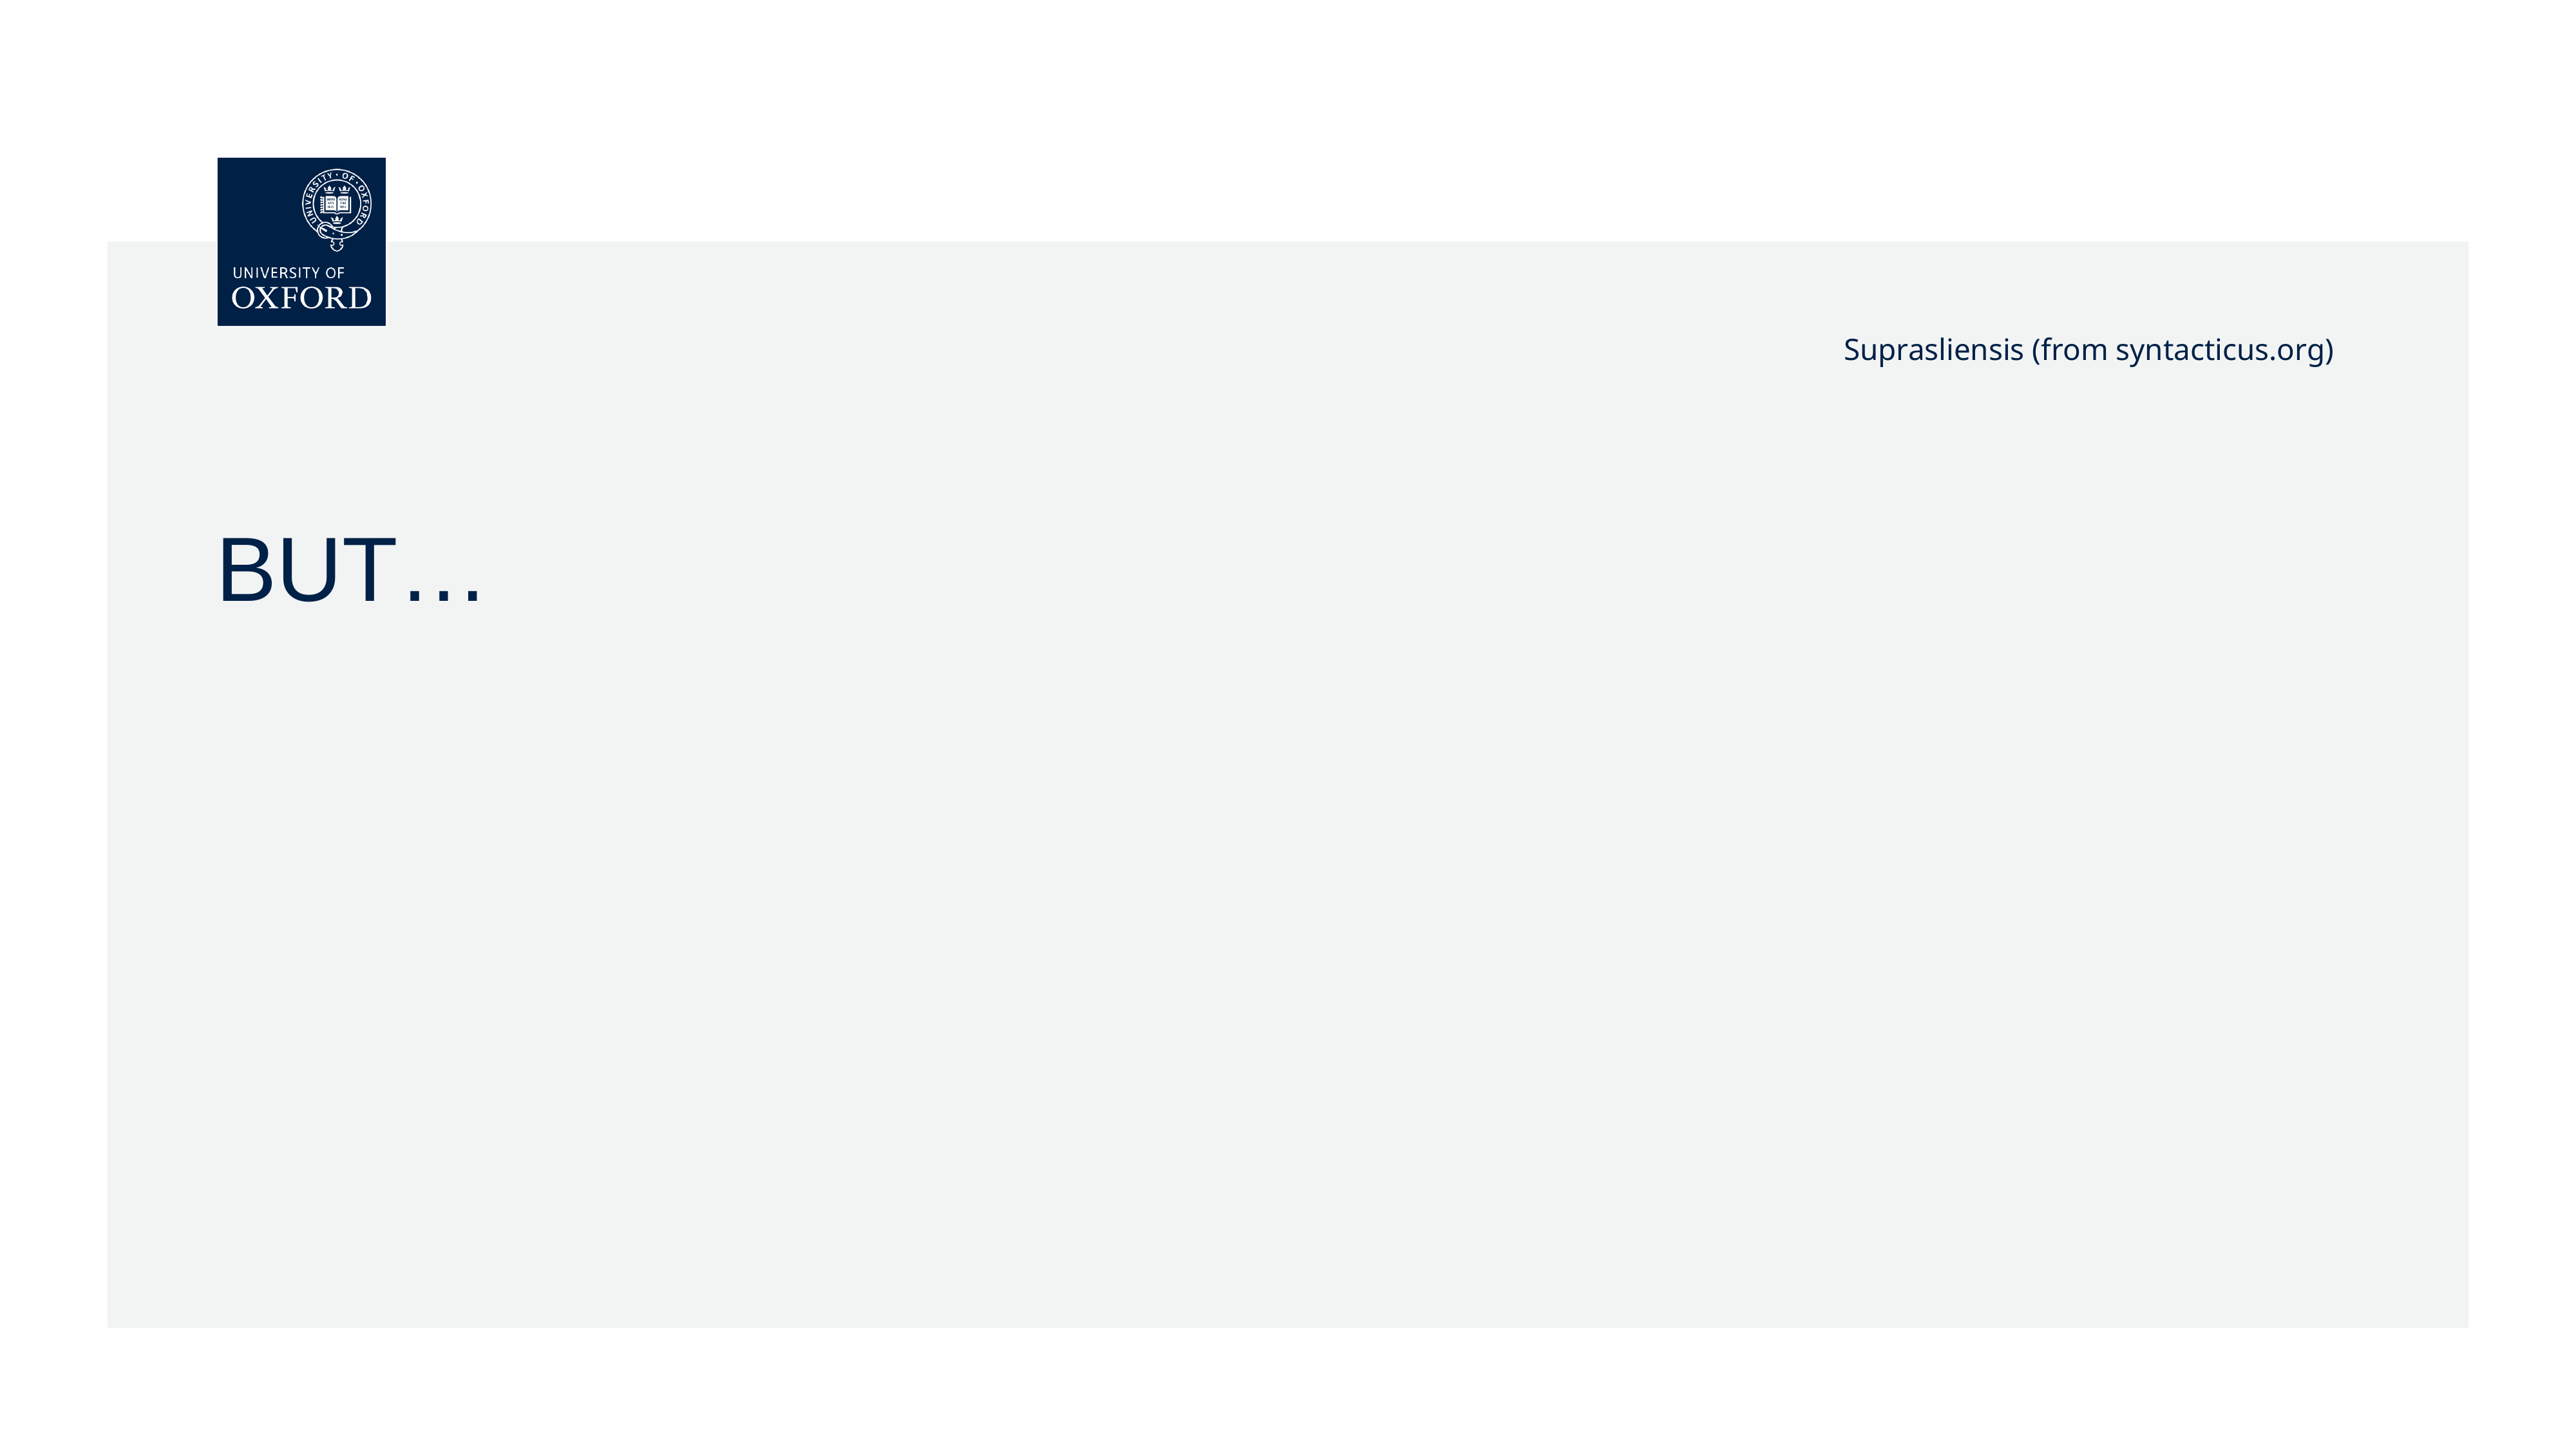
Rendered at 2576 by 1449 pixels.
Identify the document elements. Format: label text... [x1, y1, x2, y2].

picture [289, 267, 296, 278]
picture [245, 267, 252, 278]
picture [260, 267, 269, 278]
picture [302, 169, 372, 252]
picture [234, 267, 242, 278]
title BUT… [216, 370, 2279, 620]
picture [280, 267, 288, 278]
picture [338, 267, 344, 278]
picture [303, 267, 319, 278]
text_box Suprasliensis (from syntacticus.org) [1834, 321, 2360, 376]
picture [326, 267, 336, 278]
